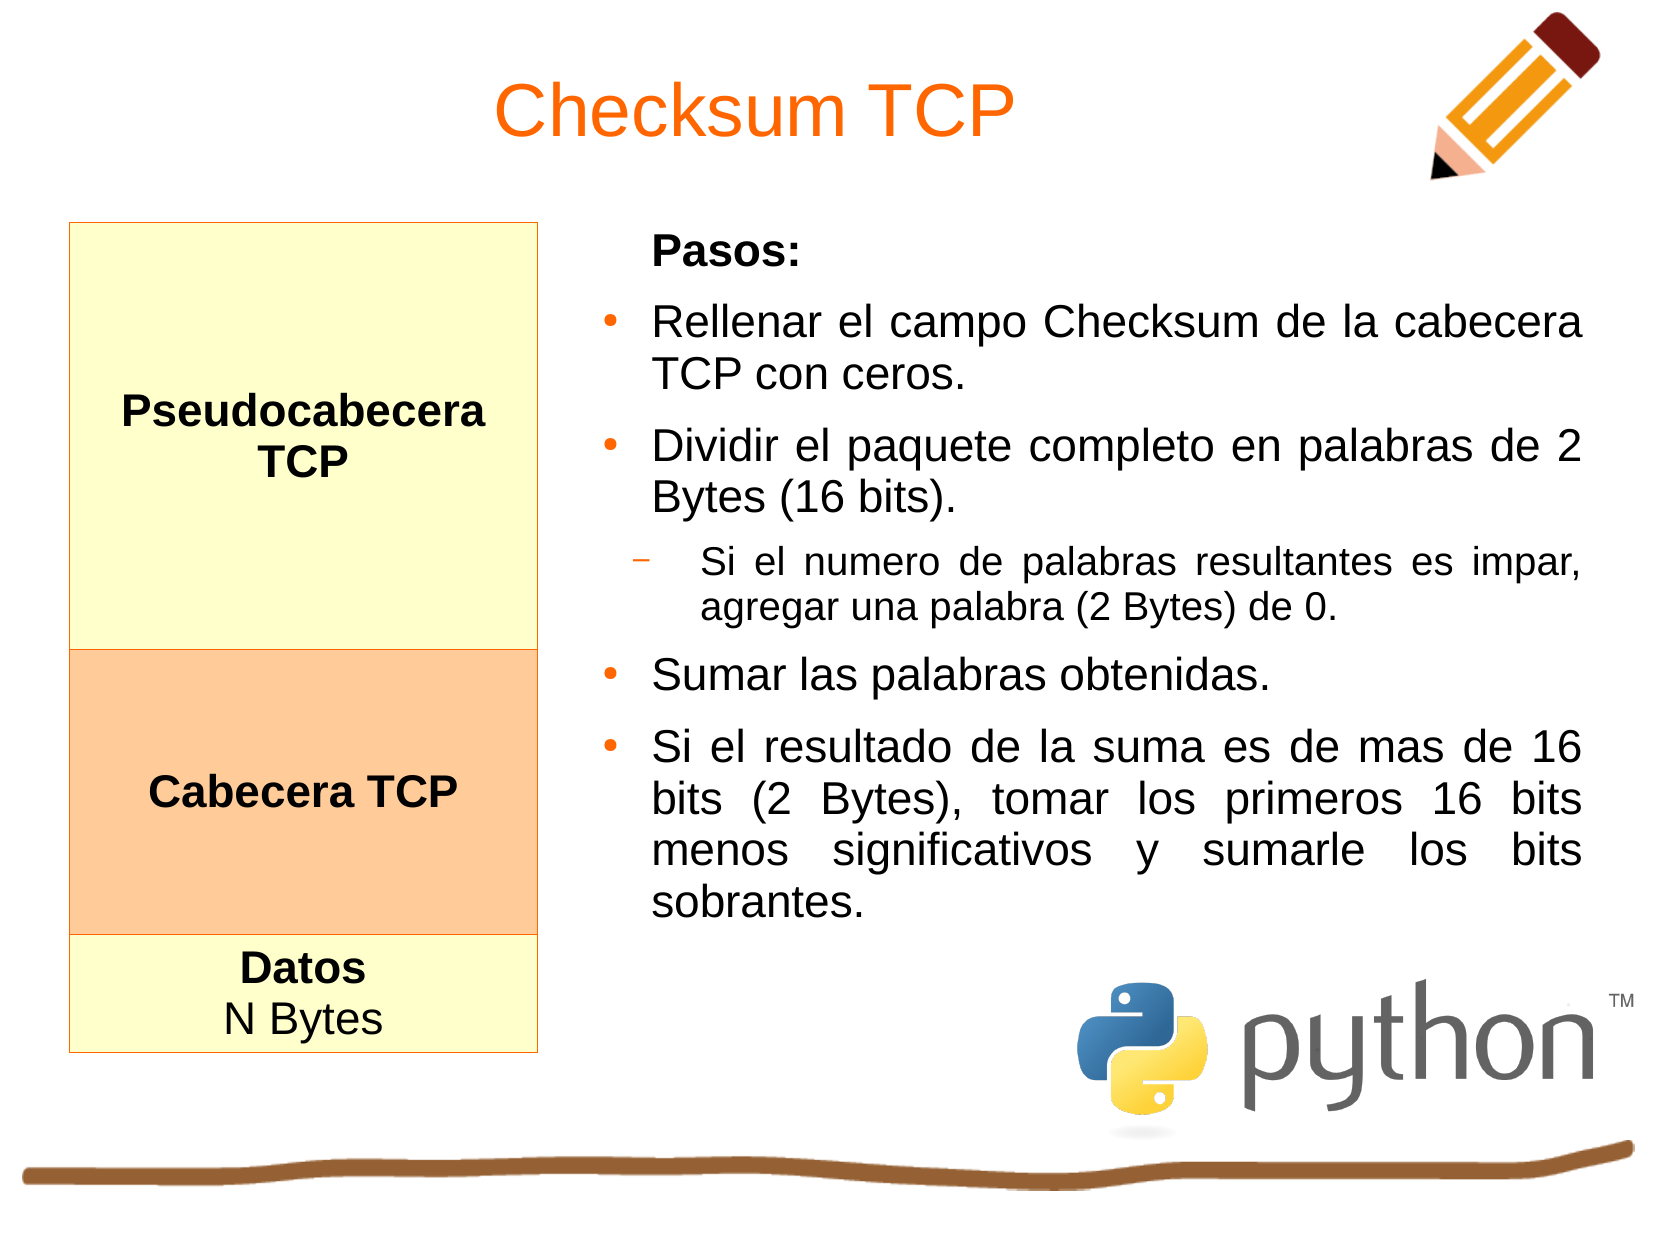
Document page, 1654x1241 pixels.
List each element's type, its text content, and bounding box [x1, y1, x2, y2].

picture [1430, 12, 1601, 181]
list Pasos: Rellenar el campo Checksum de la cabecera TCP con ceros. Dividir el paquete completo en palabras de 2 Bytes (16 bits). Si el numero de palabras resultantes es impar, agregar una palabra (2 Bytes) de 0. Sumar las palabras obtenidas. Si el resultado de la suma es de mas de 16 bits (2 Bytes), tomar los primeros 16 bits menos significativos y sumarle los bits sobrantes. [602, 224, 1583, 934]
title Checksum TCP [82, 49, 1430, 172]
picture [22, 970, 1647, 1191]
table_cell Datos N Bytes [70, 935, 537, 1052]
table_header Pseudocabecera TCP [70, 223, 537, 649]
table_cell Cabecera TCP [70, 650, 537, 934]
